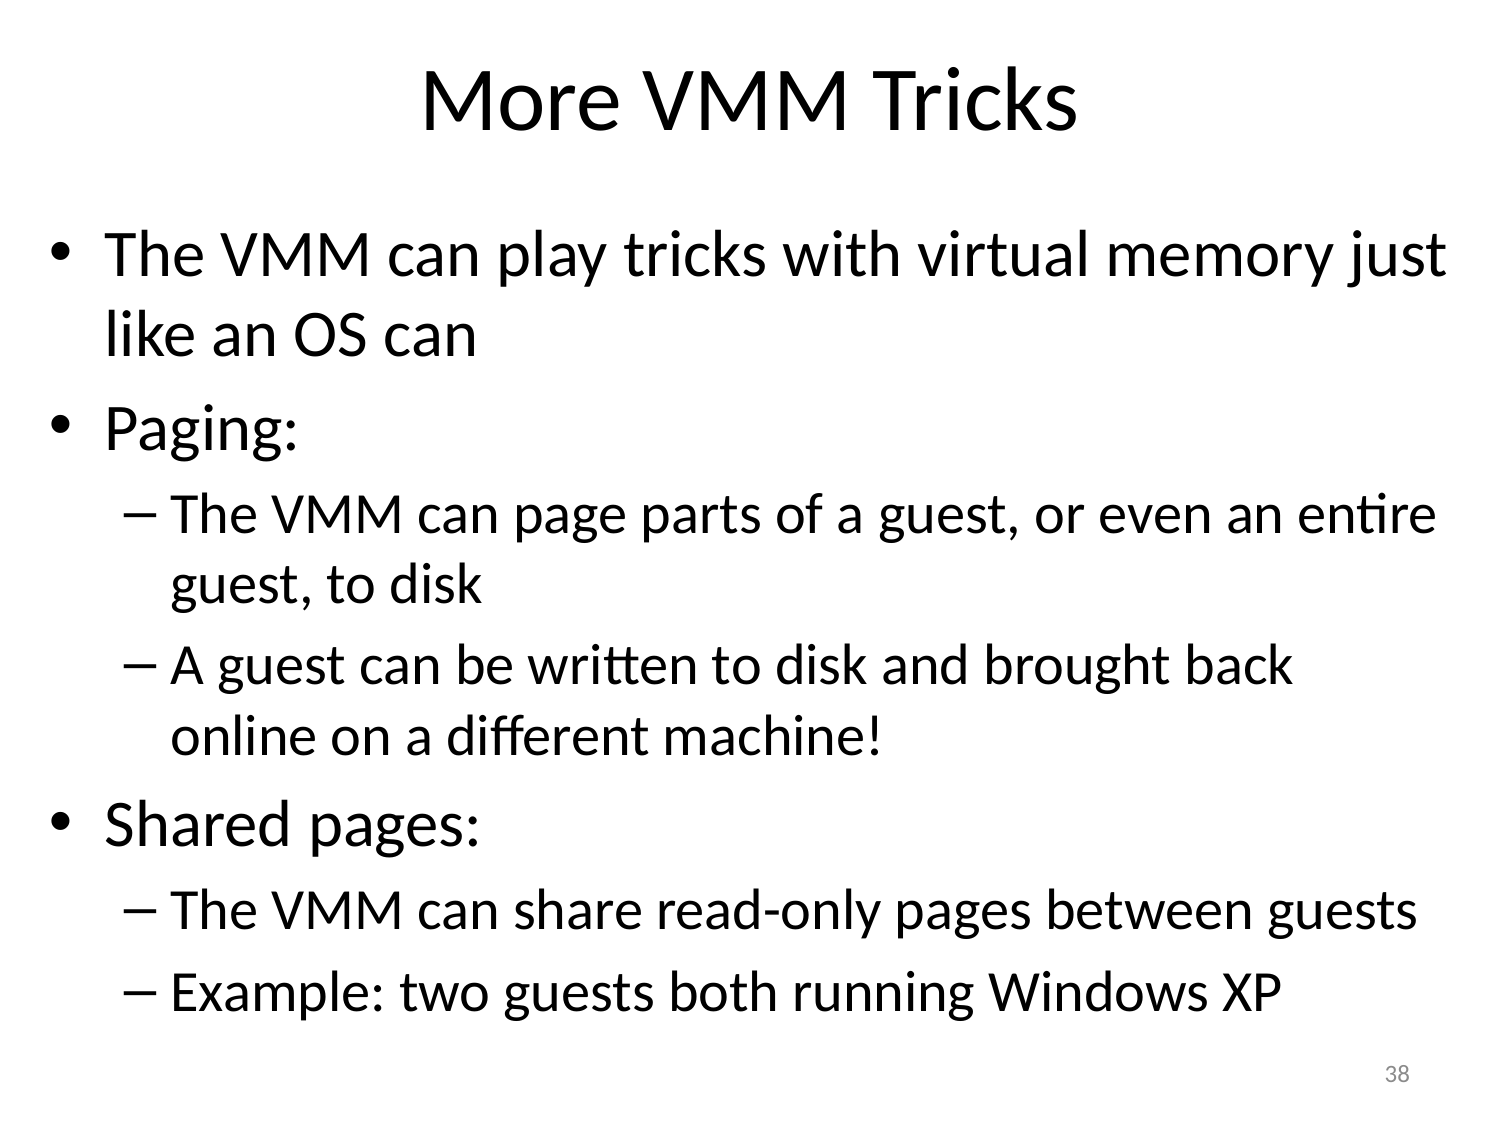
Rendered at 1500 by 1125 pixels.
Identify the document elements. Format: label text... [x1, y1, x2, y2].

title More VMM Tricks [75, 0, 1425, 188]
list The VMM can play tricks with virtual memory just like an OS can Paging: The VMM can page parts of a guest, or even an entire guest, to disk A guest can be written to disk and brought back online on a different machine! Shared pages: The VMM can share read-only pages between guests Example: two guests both running Windows XP [33, 202, 1467, 1083]
slide_number <number> [1074, 1042, 1425, 1103]
